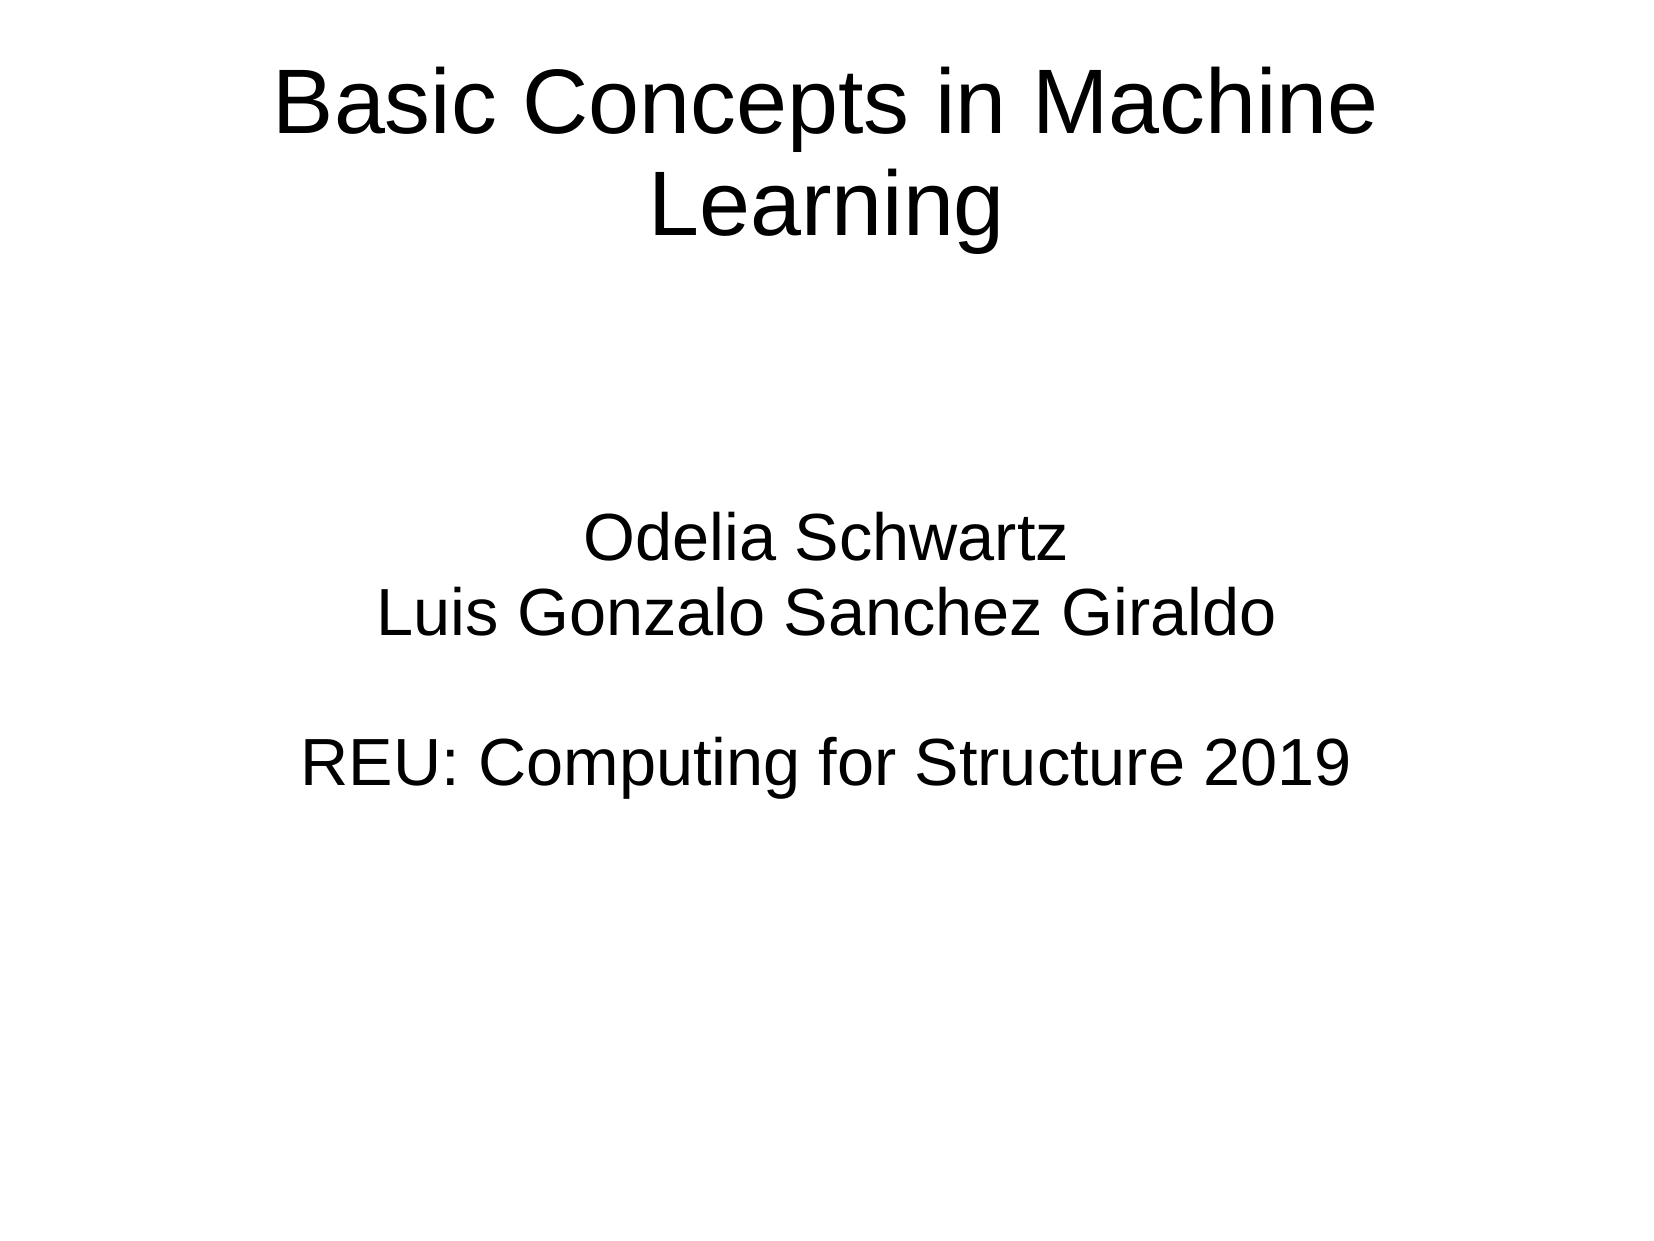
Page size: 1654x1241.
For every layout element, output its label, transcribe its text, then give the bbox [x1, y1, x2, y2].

subtitle Odelia Schwartz Luis Gonzalo Sanchez Giraldo REU: Computing for Structure 2019 [82, 290, 1571, 1010]
title Basic Concepts in Machine Learning [82, 49, 1571, 257]
